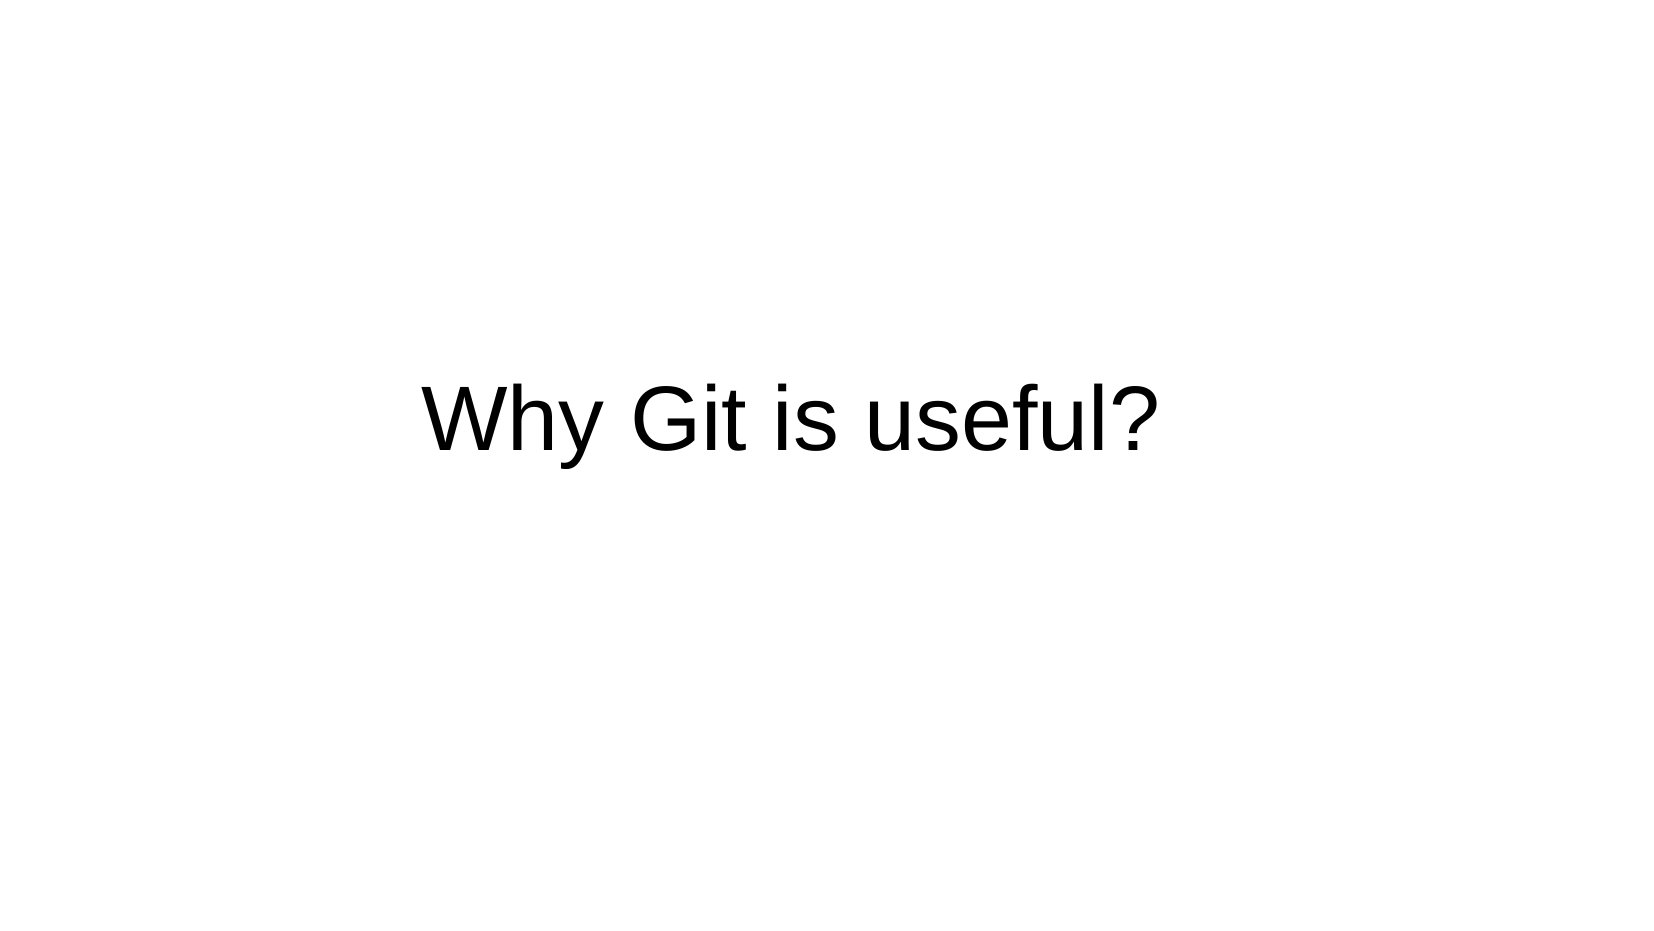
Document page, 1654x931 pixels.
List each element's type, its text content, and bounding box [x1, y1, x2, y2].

title Why Git is useful? [47, 340, 1536, 497]
